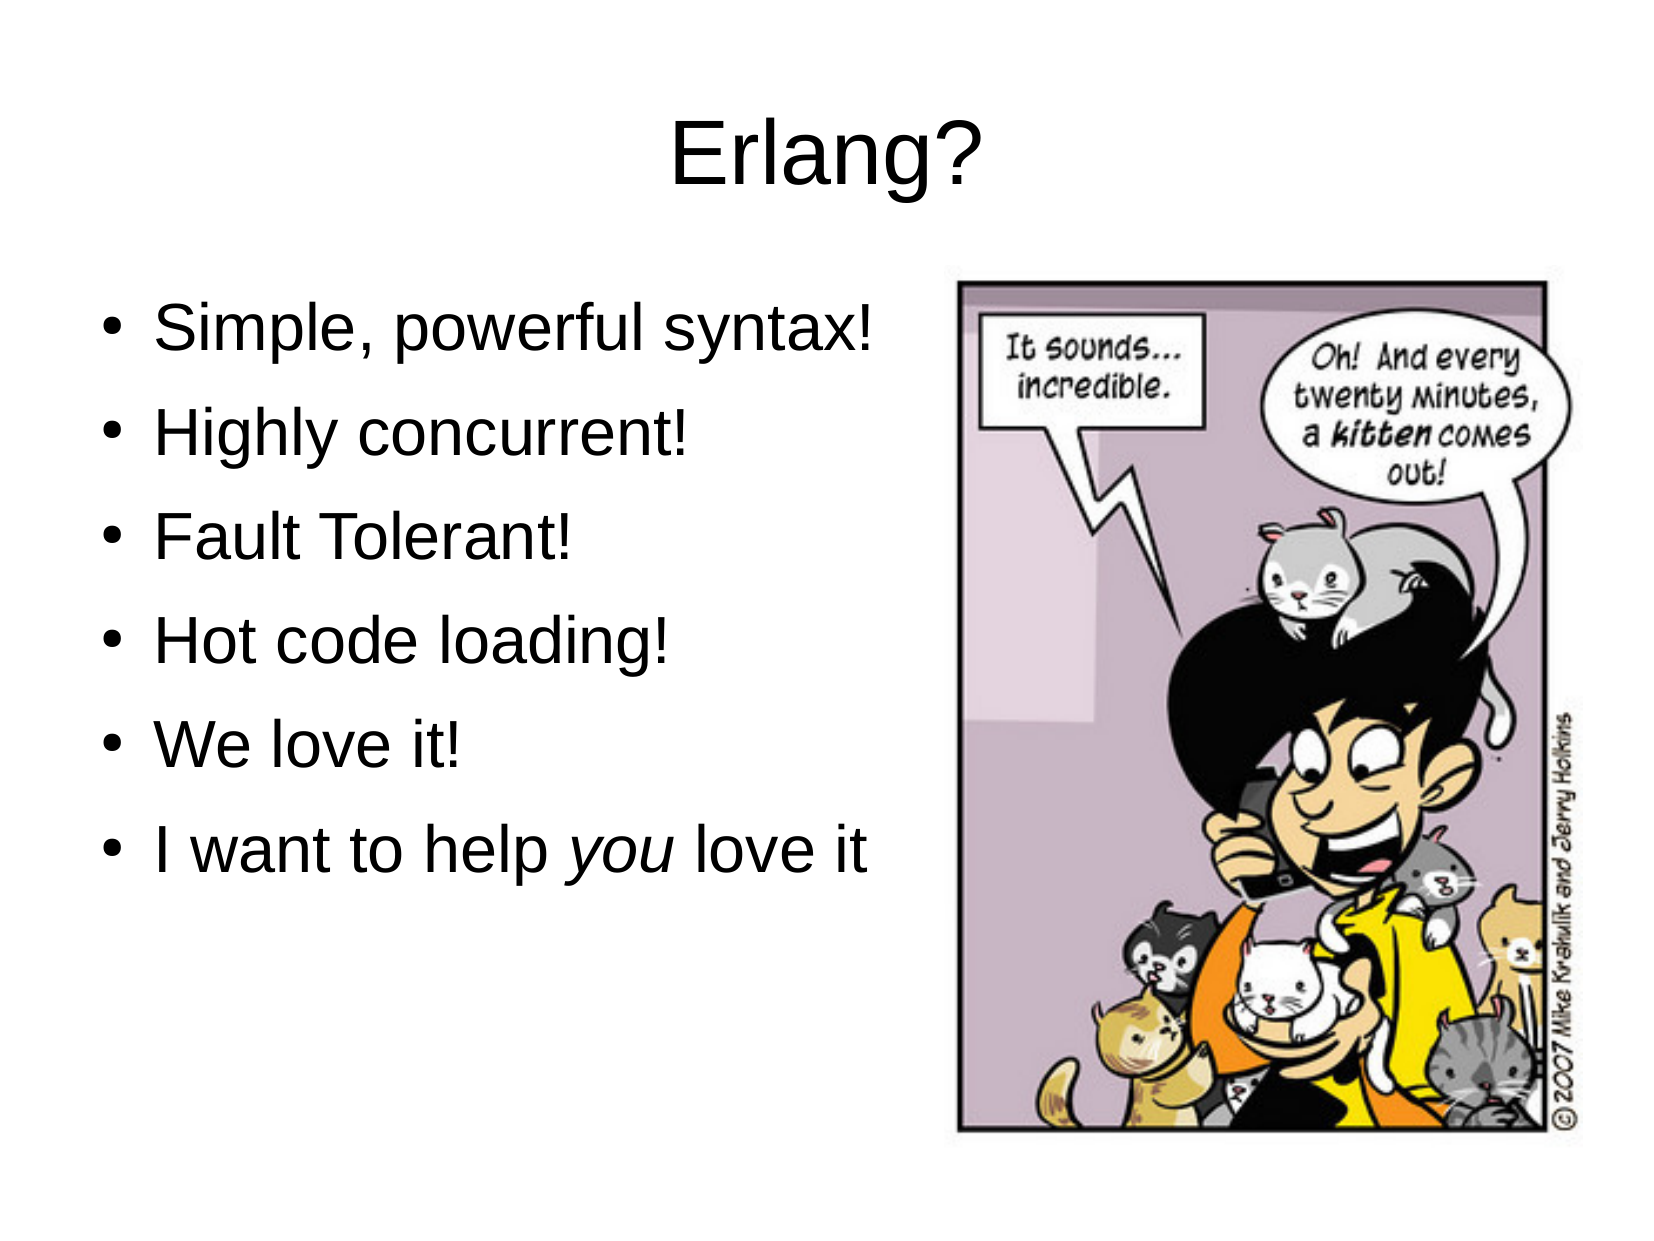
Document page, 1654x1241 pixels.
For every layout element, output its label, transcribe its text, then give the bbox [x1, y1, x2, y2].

list Simple, powerful syntax! Highly concurrent! Fault Tolerant! Hot code loading! We love it! I want to help you love it [82, 290, 944, 1109]
picture [944, 265, 1583, 1152]
title Erlang? [82, 49, 1571, 257]
